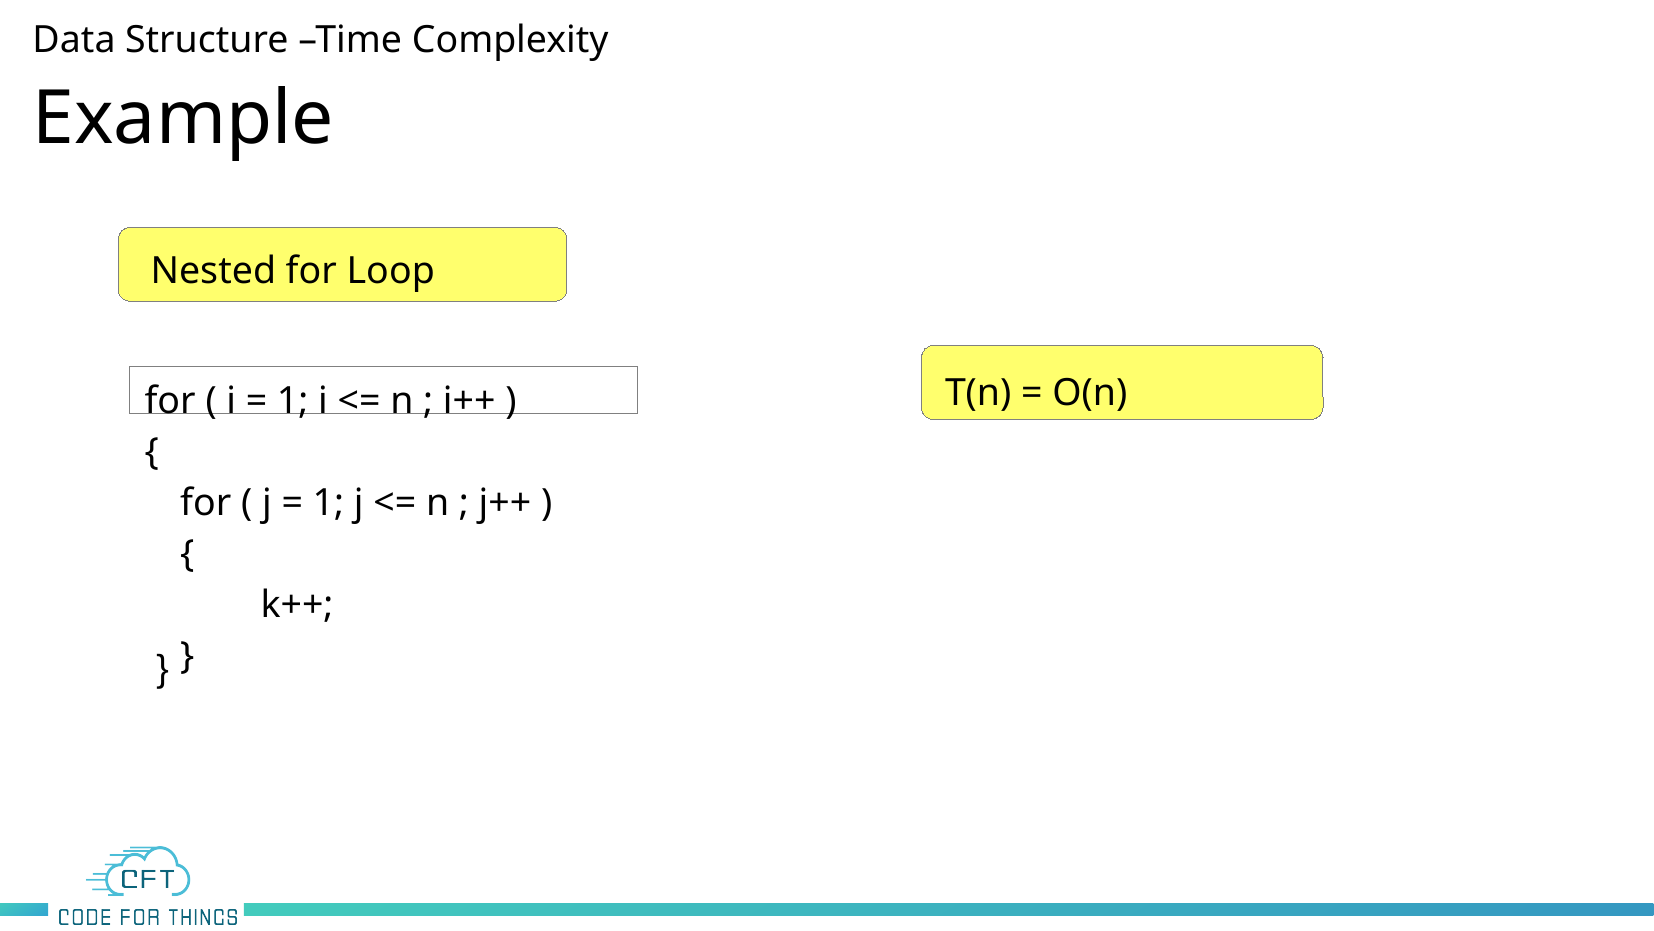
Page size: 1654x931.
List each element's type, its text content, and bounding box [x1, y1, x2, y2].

text_box Nested for Loop [135, 236, 538, 298]
title Data Structure –Time Complexity Example [32, 12, 1184, 166]
text_box for ( i = 1; i <= n ; i++ ) { [94, 366, 662, 469]
text_box [921, 345, 1324, 420]
text_box [118, 227, 567, 302]
picture [59, 846, 237, 925]
text_box for ( j = 1; j <= n ; j++ ) { k++; } [129, 468, 697, 657]
text_box } [141, 640, 184, 697]
text_box T(n) = O(n) [930, 357, 1323, 417]
